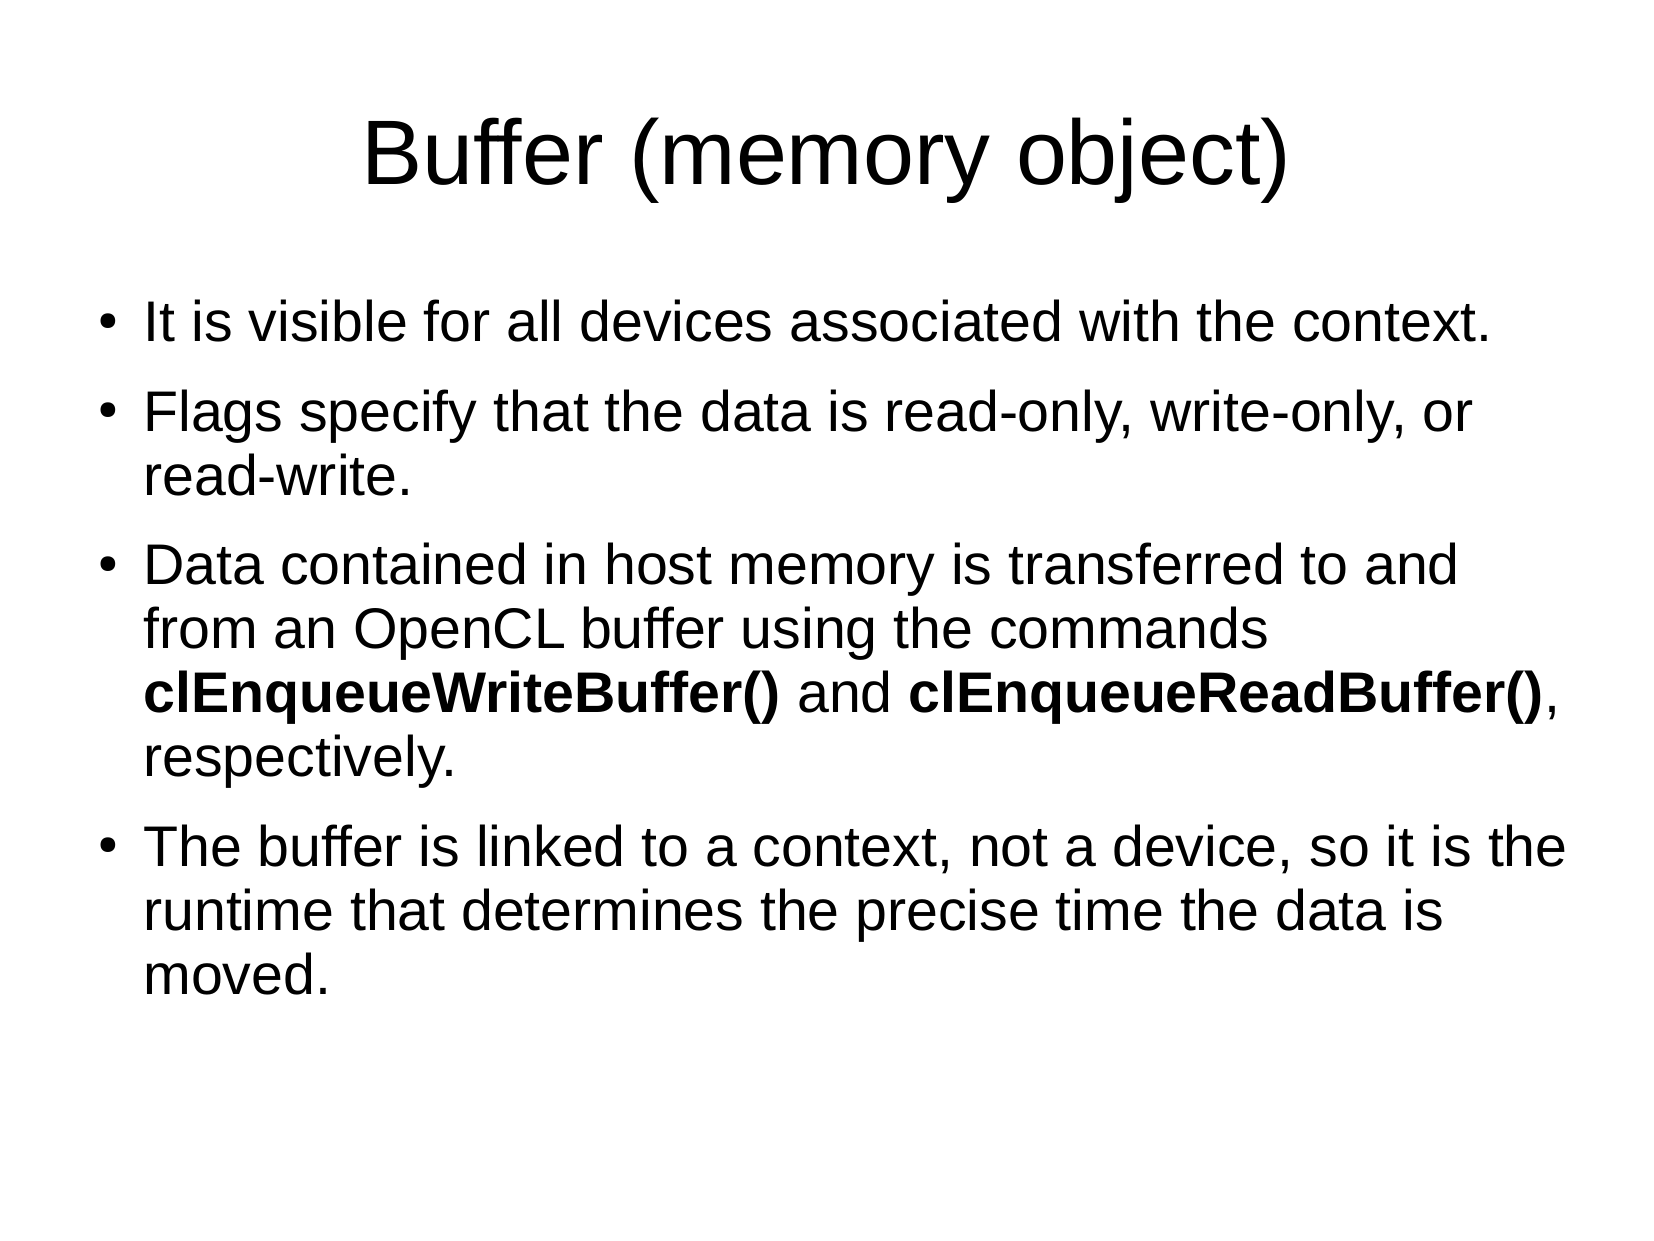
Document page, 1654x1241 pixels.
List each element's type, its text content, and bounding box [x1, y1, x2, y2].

list It is visible for all devices associated with the context. Flags specify that the data is read-only, write-only, or read-write. Data contained in host memory is transferred to and from an OpenCL buffer using the commands clEnqueueWriteBuffer() and clEnqueueReadBuffer(), respectively. The buffer is linked to a context, not a device, so it is the runtime that determines the precise time the data is moved. [82, 290, 1571, 1010]
title Buffer (memory object) [82, 49, 1571, 257]
